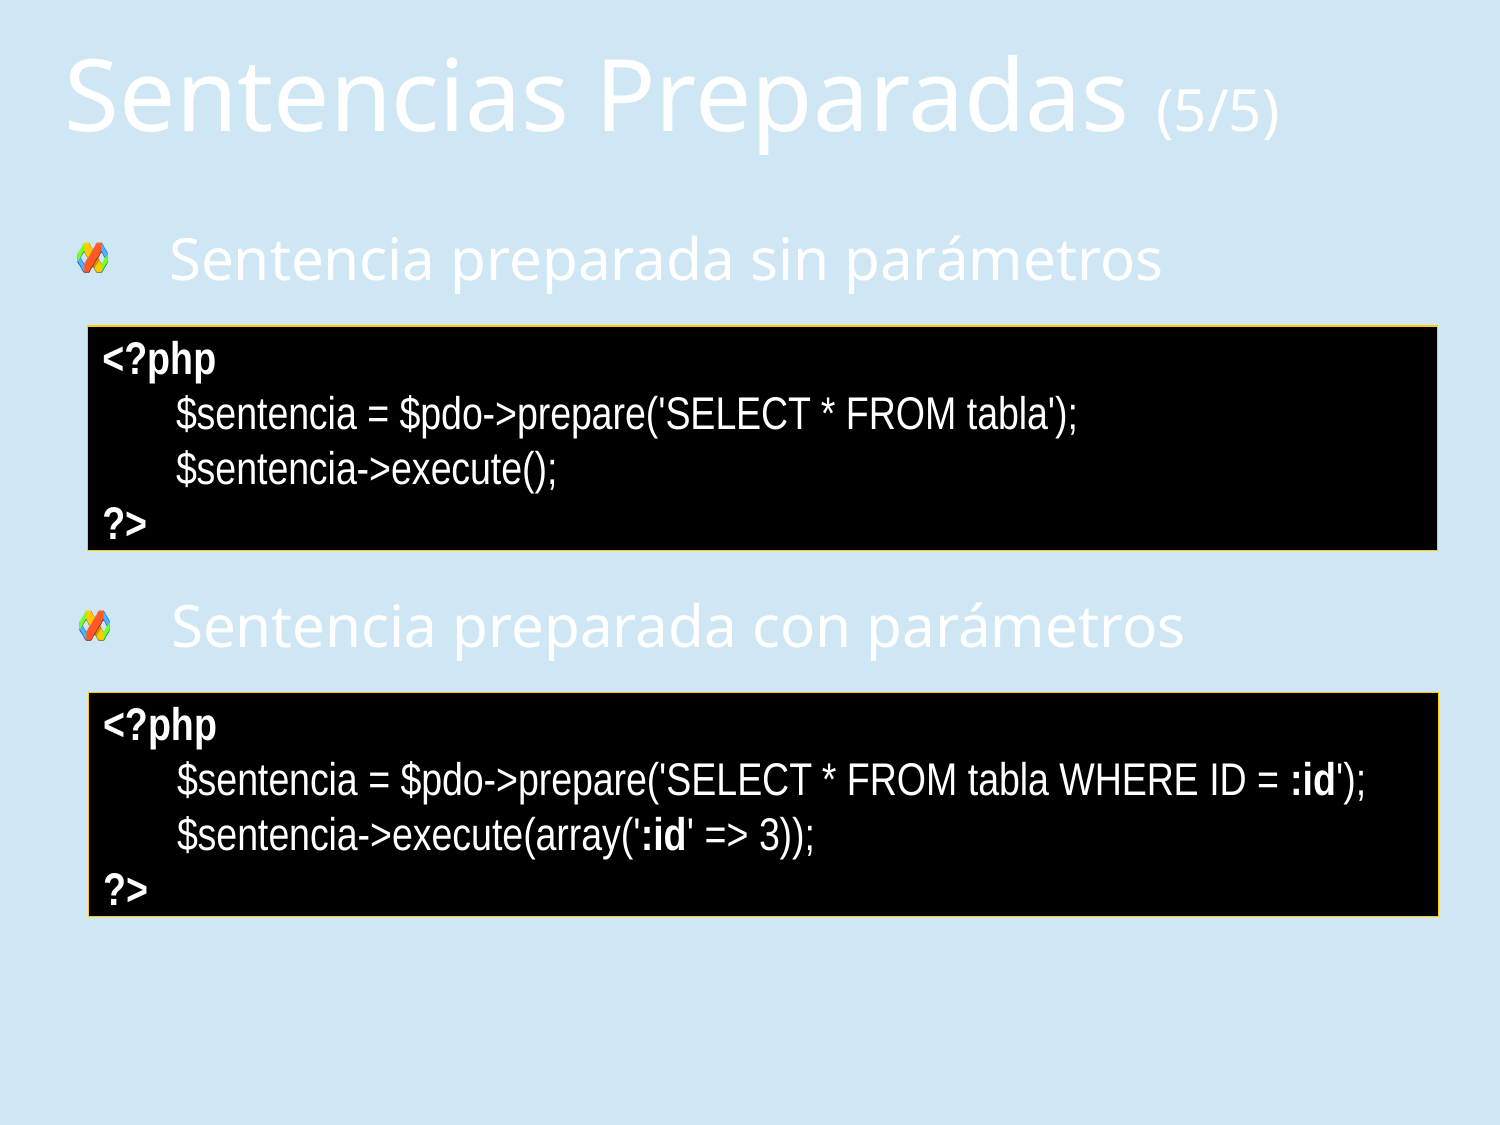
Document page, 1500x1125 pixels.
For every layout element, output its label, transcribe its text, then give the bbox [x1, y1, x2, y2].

text_box Sentencia preparada con parámetros [64, 590, 1500, 668]
text_box Sentencias Preparadas (5/5) [49, 37, 1456, 161]
picture [77, 242, 108, 273]
text_box Sentencia preparada sin parámetros [63, 222, 1500, 301]
text_box <?php $sentencia = $pdo->prepare('SELECT * FROM tabla WHERE ID = :id'); $sentencia->execute(array(':id' => 3)); ?> [88, 692, 1439, 917]
picture [79, 610, 110, 641]
text_box <?php $sentencia = $pdo->prepare('SELECT * FROM tabla'); $sentencia->execute(); ?> [87, 326, 1438, 551]
